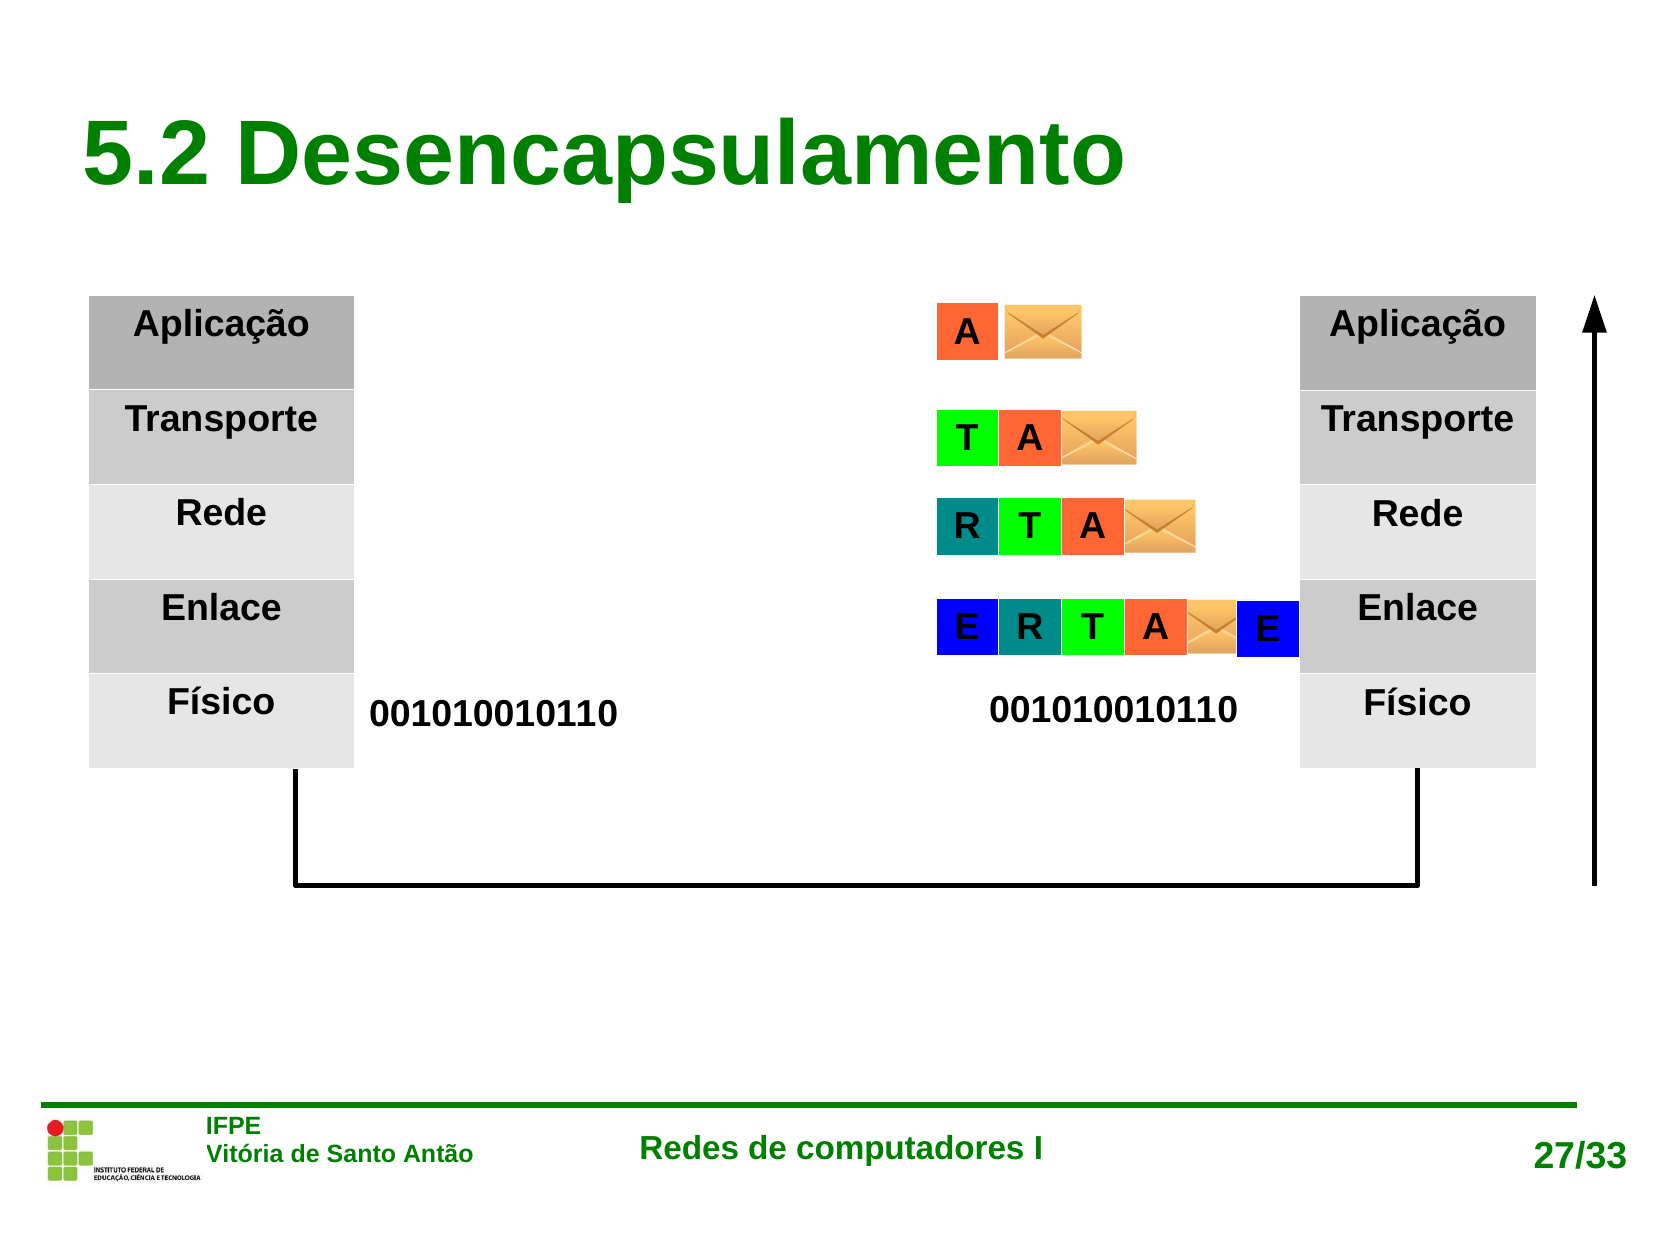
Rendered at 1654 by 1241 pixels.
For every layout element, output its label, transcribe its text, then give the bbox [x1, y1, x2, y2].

table_header T [999, 498, 1061, 555]
table_cell Rede [89, 485, 354, 579]
text_box 001010010110 [354, 685, 650, 743]
table_header Aplicação [1300, 296, 1536, 390]
table_header A [1062, 498, 1124, 555]
title 5.2 Desencapsulamento [82, 49, 1571, 257]
table_header A [1125, 599, 1187, 655]
table_cell Enlace [1300, 580, 1536, 673]
table_cell Transporte [1300, 391, 1536, 484]
table_header A [937, 303, 998, 360]
picture [998, 295, 1088, 367]
table_cell Enlace [89, 580, 354, 673]
picture [1053, 401, 1143, 473]
picture [1171, 590, 1261, 662]
table_header E [937, 599, 998, 655]
text_box 001010010110 [974, 681, 1270, 739]
picture [1112, 490, 1202, 562]
table_cell Físico [1300, 674, 1536, 768]
table_header Aplicação [89, 296, 354, 389]
table_header T [937, 410, 998, 466]
table_header R [937, 498, 998, 555]
table_header R [999, 599, 1061, 655]
table_cell Físico [89, 674, 354, 768]
table_header T [1062, 599, 1124, 655]
picture [39, 1111, 207, 1191]
table_header E [1237, 601, 1299, 657]
table_header A [999, 410, 1061, 466]
table_cell Rede [1300, 485, 1536, 579]
table_cell Transporte [89, 390, 354, 484]
